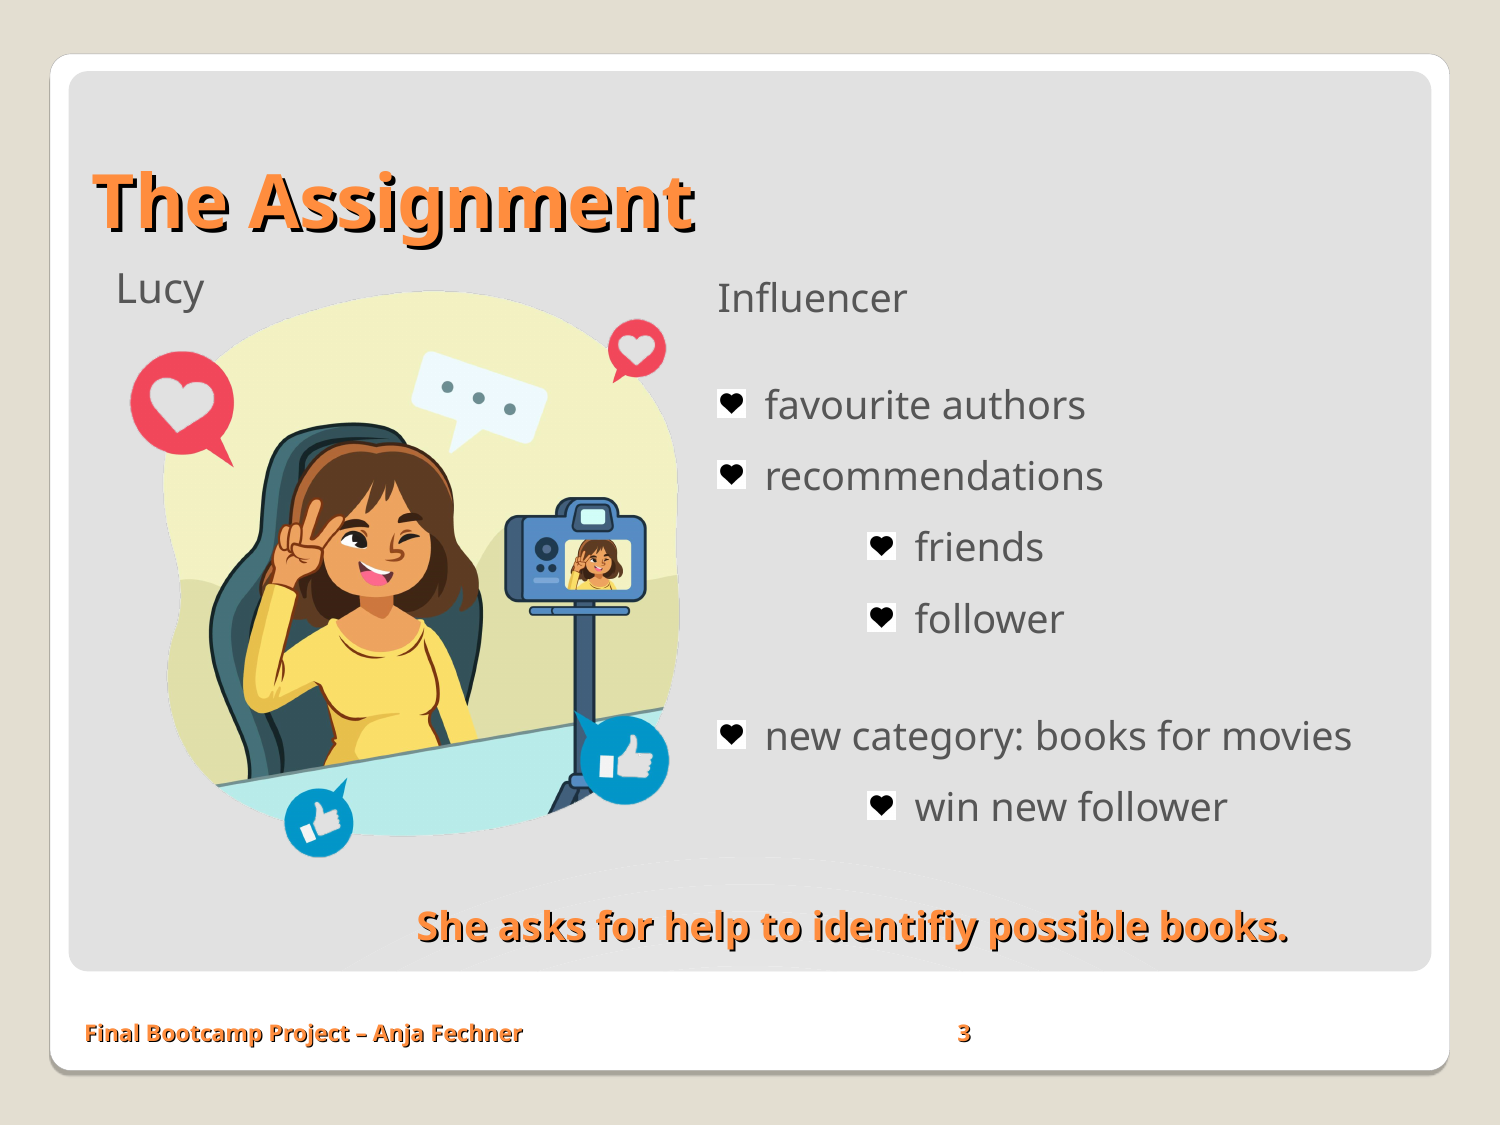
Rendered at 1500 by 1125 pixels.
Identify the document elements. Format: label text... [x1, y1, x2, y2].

title The Assignment [76, 78, 1420, 251]
text_box favourite authors recommendations friends follower [702, 348, 1154, 652]
picture [129, 290, 680, 858]
text_box Influencer [702, 265, 1193, 329]
text_box new category: books for movies win new follower [702, 679, 1500, 839]
text_box Final Bootcamp Project – Anja Fechner [76, 1012, 1436, 1054]
text_box She asks for help to identifiy possible books. [401, 893, 1430, 957]
text_box Lucy [100, 254, 278, 321]
